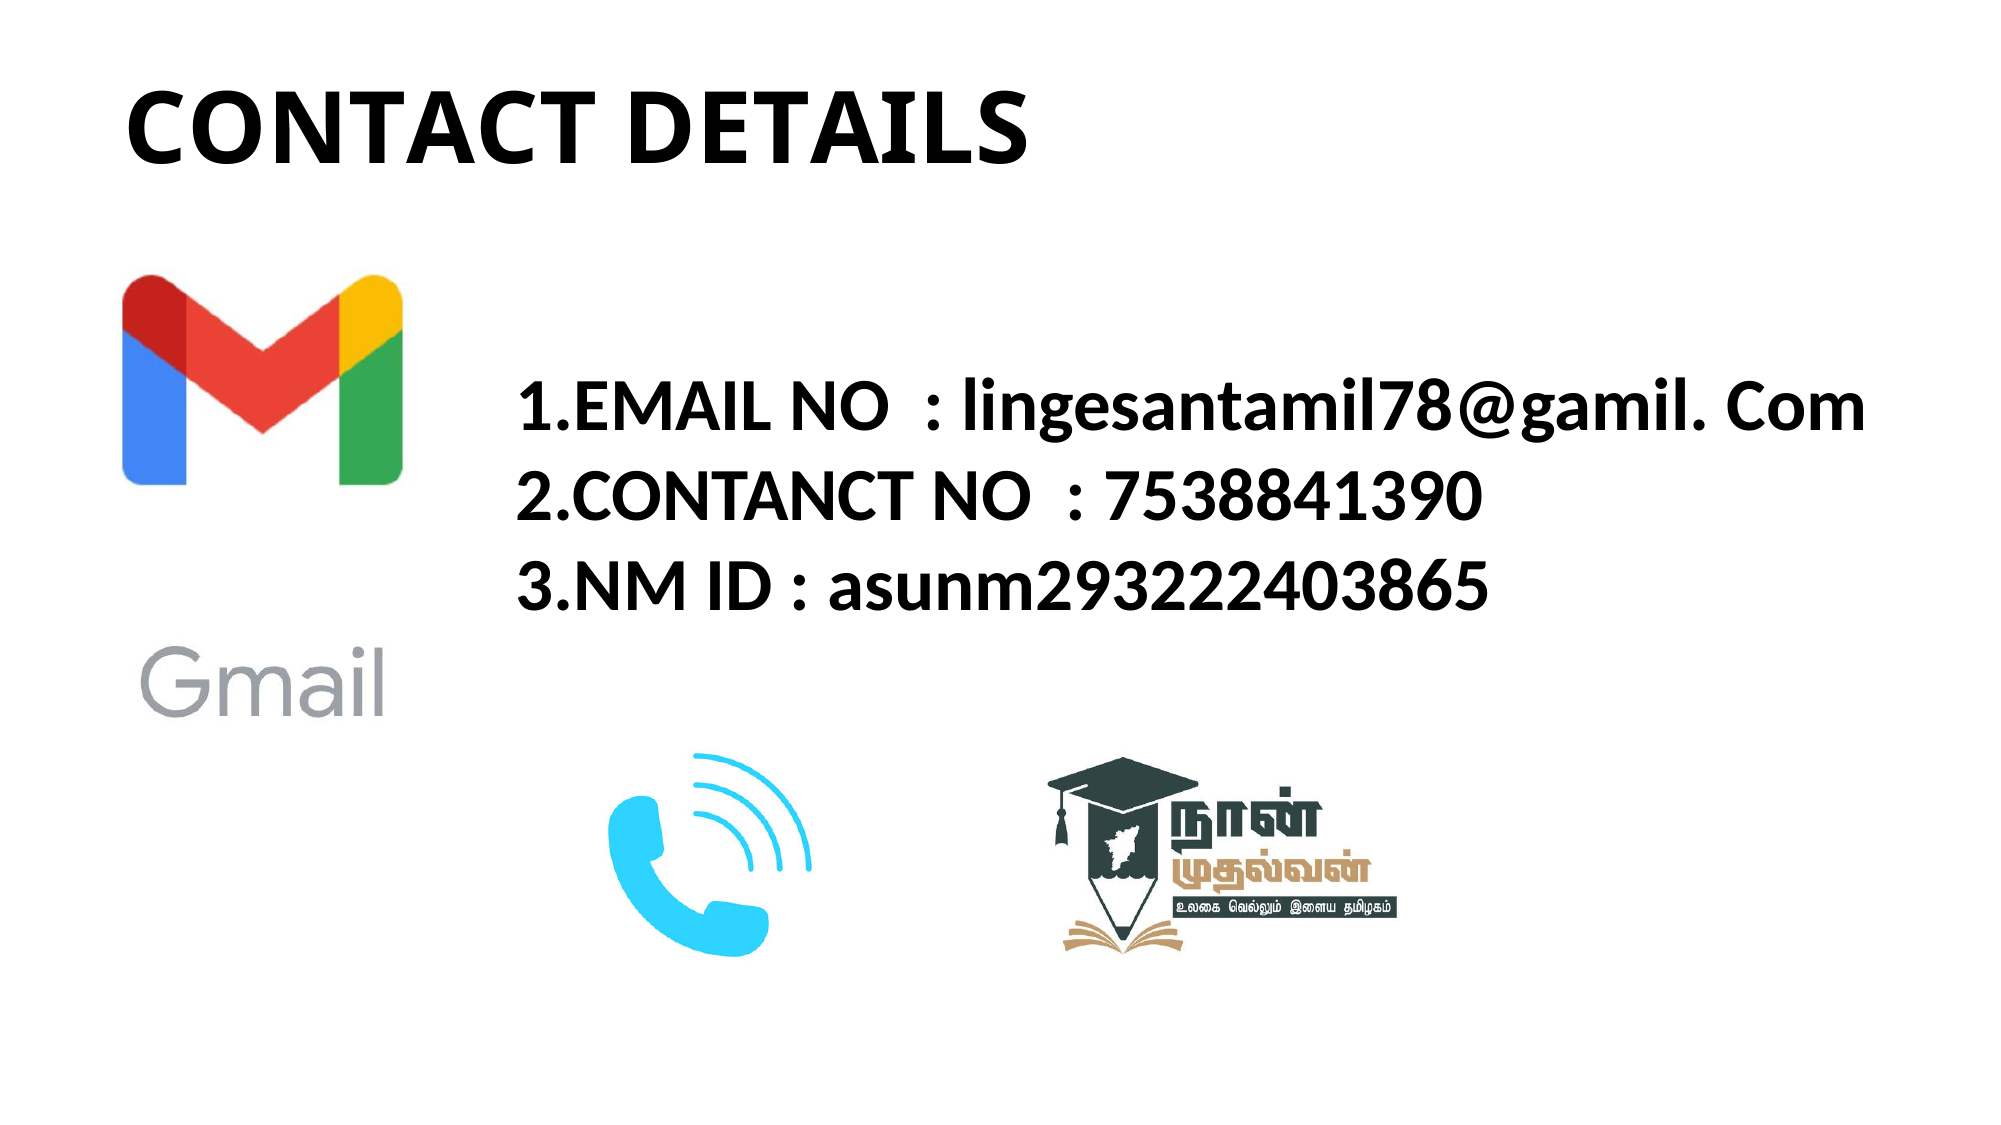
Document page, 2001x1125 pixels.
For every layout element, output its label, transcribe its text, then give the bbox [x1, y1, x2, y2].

picture [43, 239, 475, 745]
picture [565, 710, 854, 999]
picture [999, 635, 1438, 1074]
text_box 1.EMAIL NO : lingesantamil78@gamil. Com 2.CONTANCT NO : 7538841390 3.NM ID : asunm293222403865 [500, 348, 2000, 636]
title CONTACT DETAILS [123, 63, 1877, 548]
